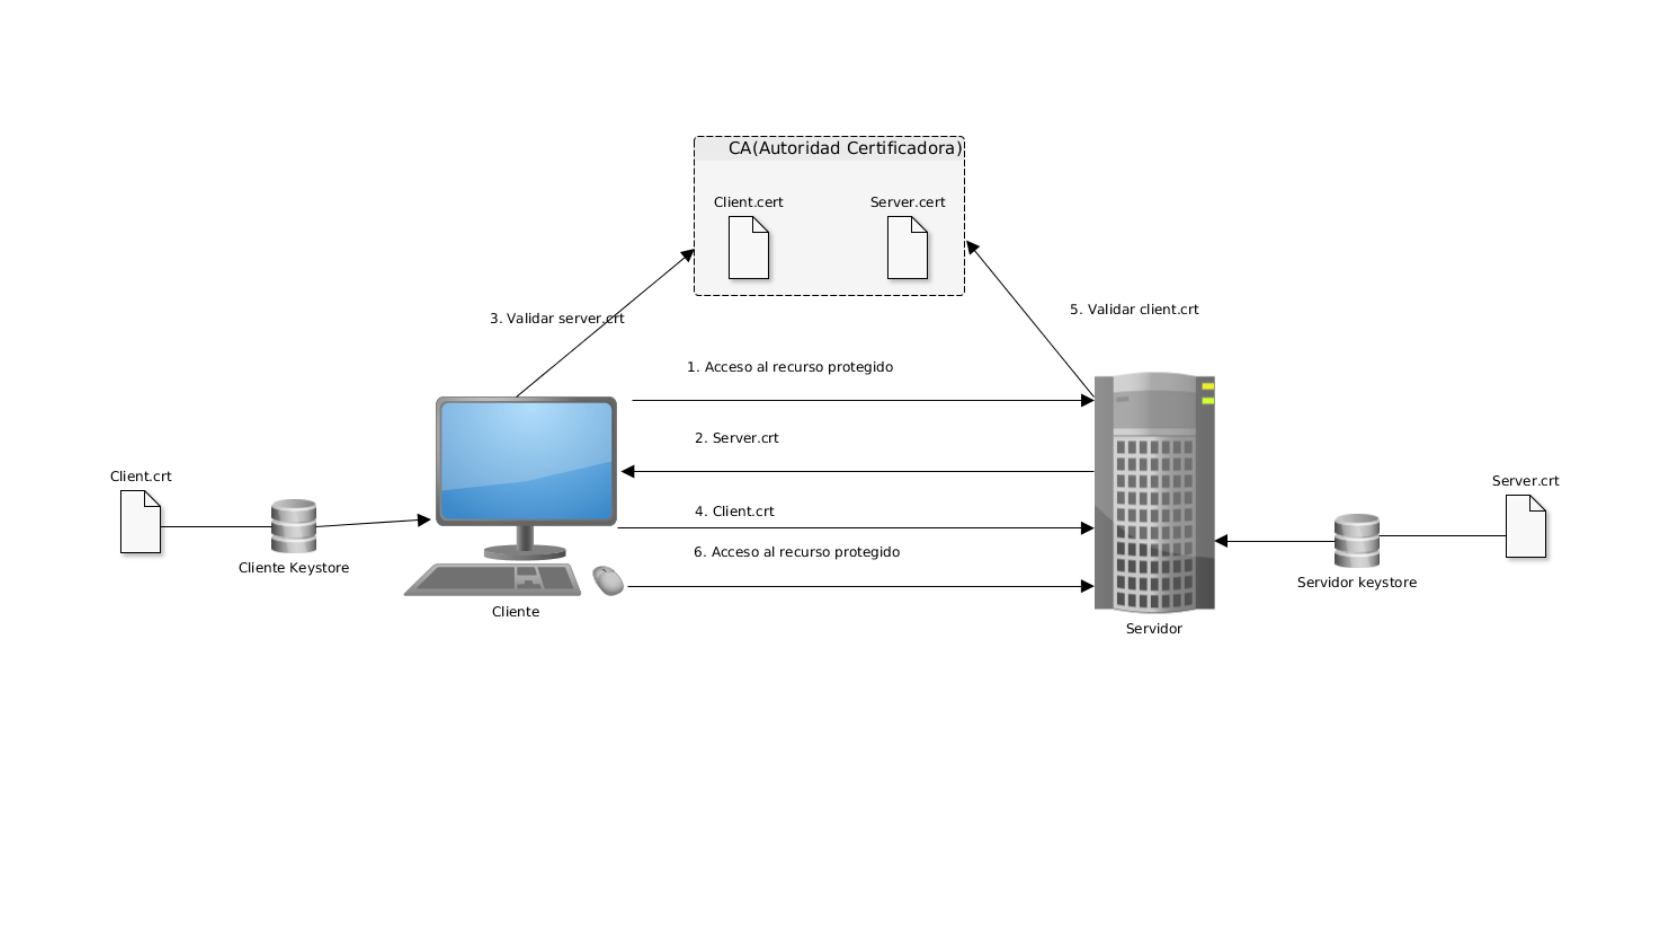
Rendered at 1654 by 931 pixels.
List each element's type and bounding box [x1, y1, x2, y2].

picture [90, 119, 1579, 656]
